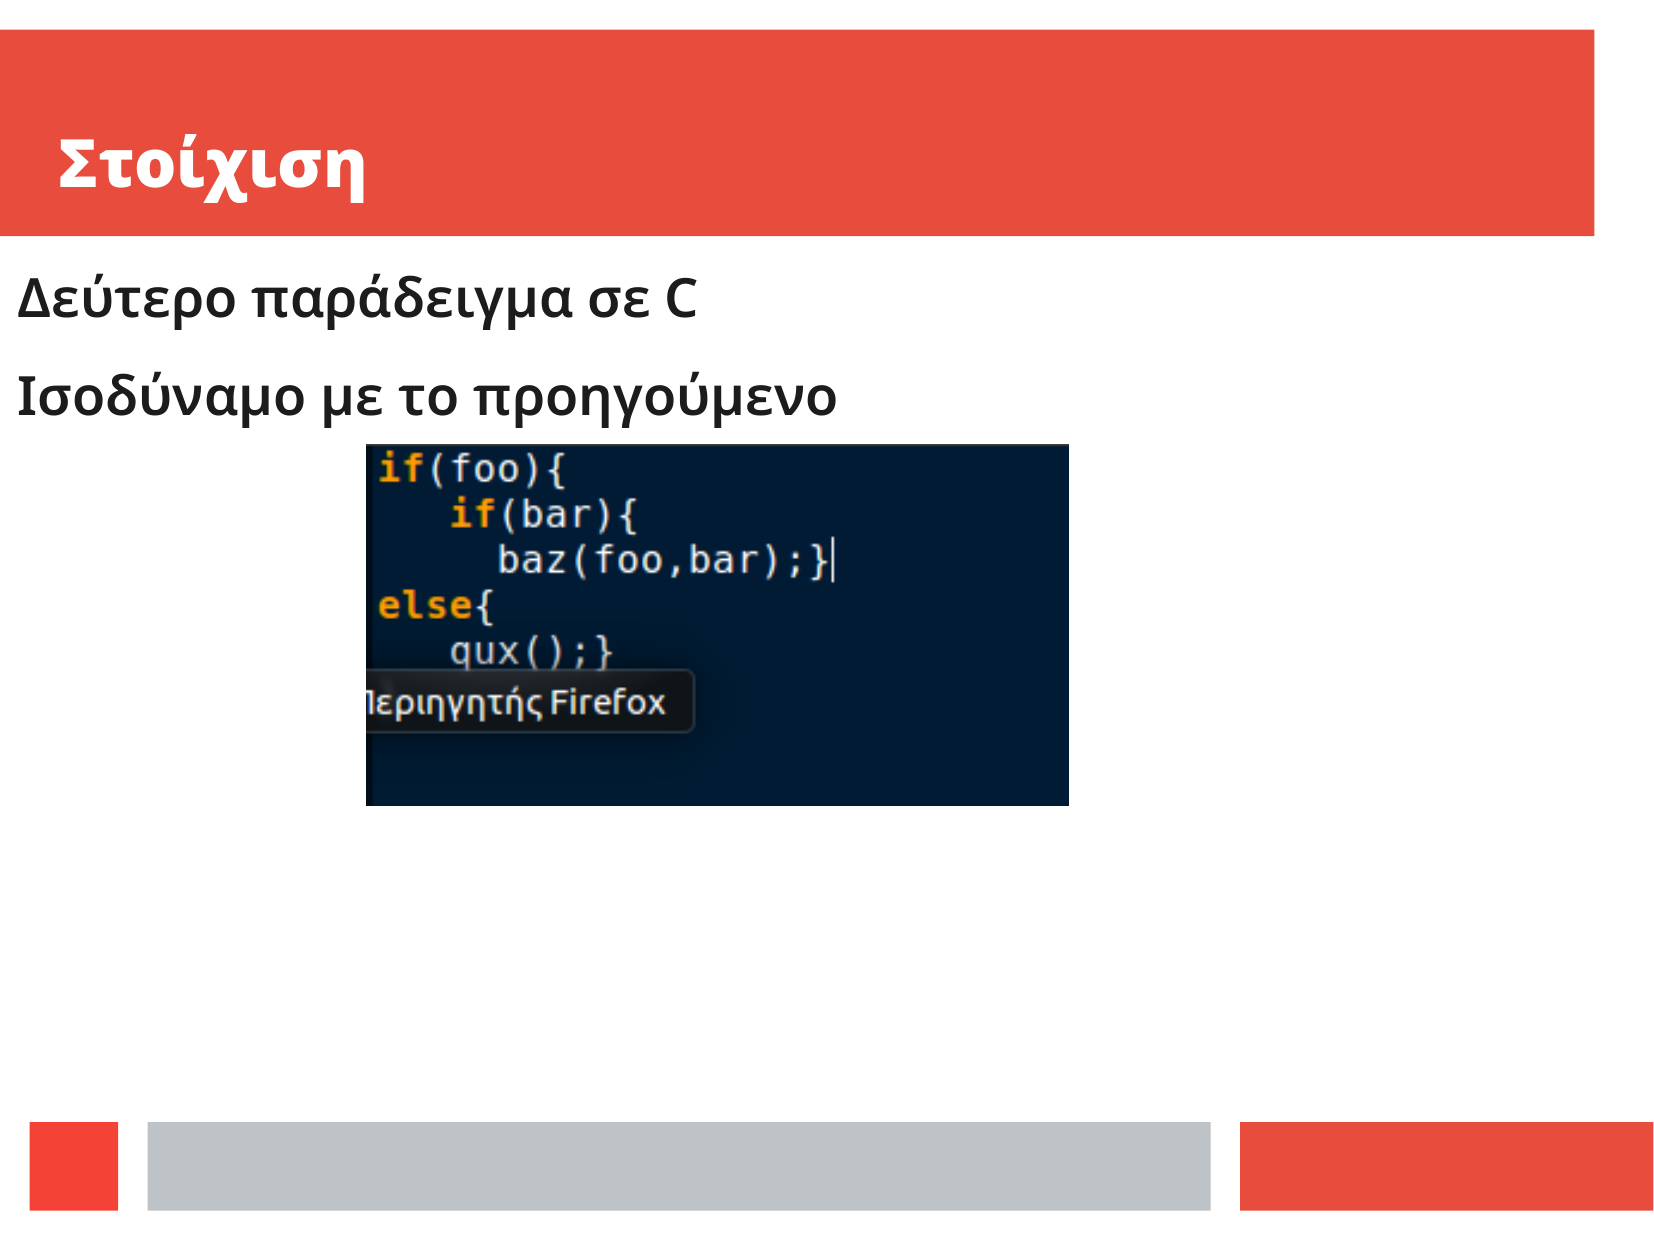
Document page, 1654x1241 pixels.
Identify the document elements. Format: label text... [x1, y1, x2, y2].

title Στοίχιση [59, 59, 1595, 207]
list Δεύτερο παράδειγμα σε C Ισοδύναμο με το προηγούμενο [17, 259, 1619, 1087]
picture [366, 444, 1069, 806]
